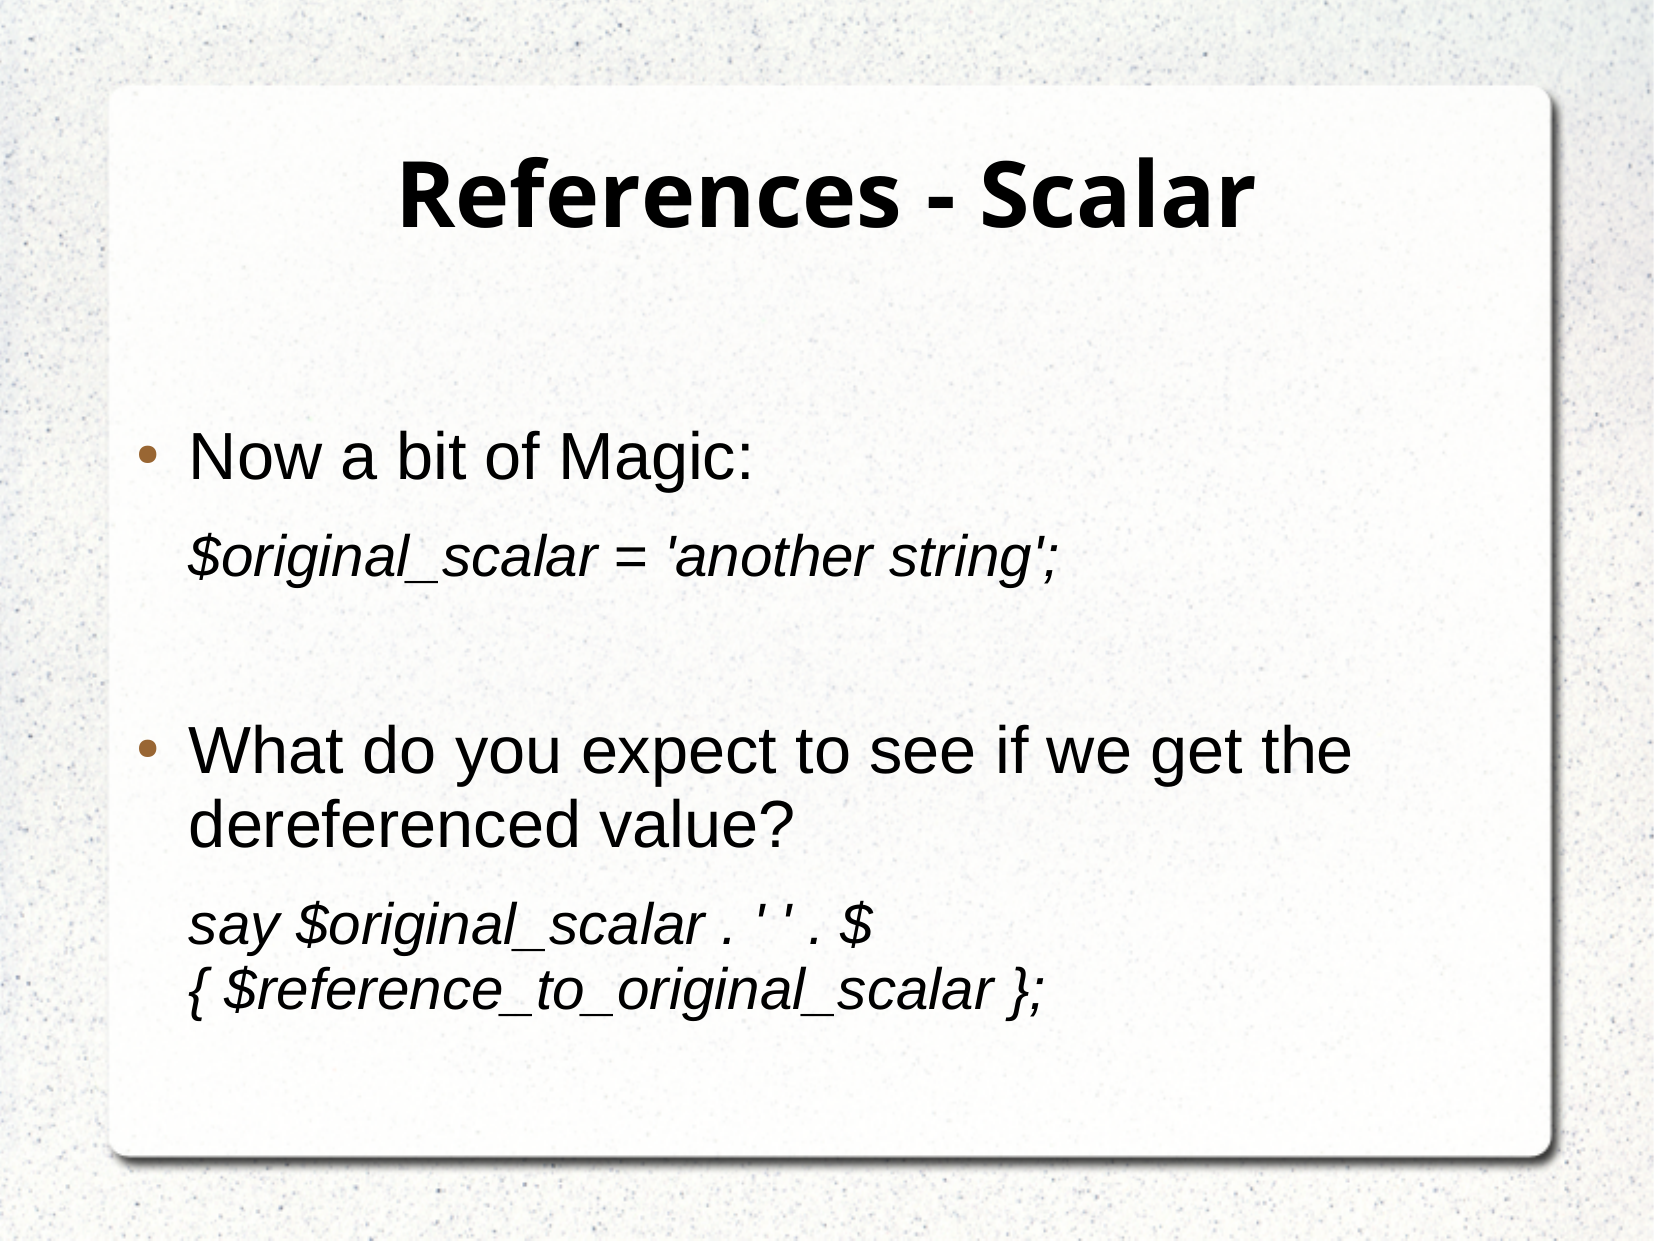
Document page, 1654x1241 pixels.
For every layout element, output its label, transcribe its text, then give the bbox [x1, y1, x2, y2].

list Now a bit of Magic: $original_scalar = 'another string'; What do you expect to see if we get the dereferenced value? say $original_scalar . ' ' . ${ $reference_to_original_scalar }; [118, 324, 1506, 1063]
picture [0, 0, 1654, 1241]
title References - Scalar [118, 88, 1536, 296]
